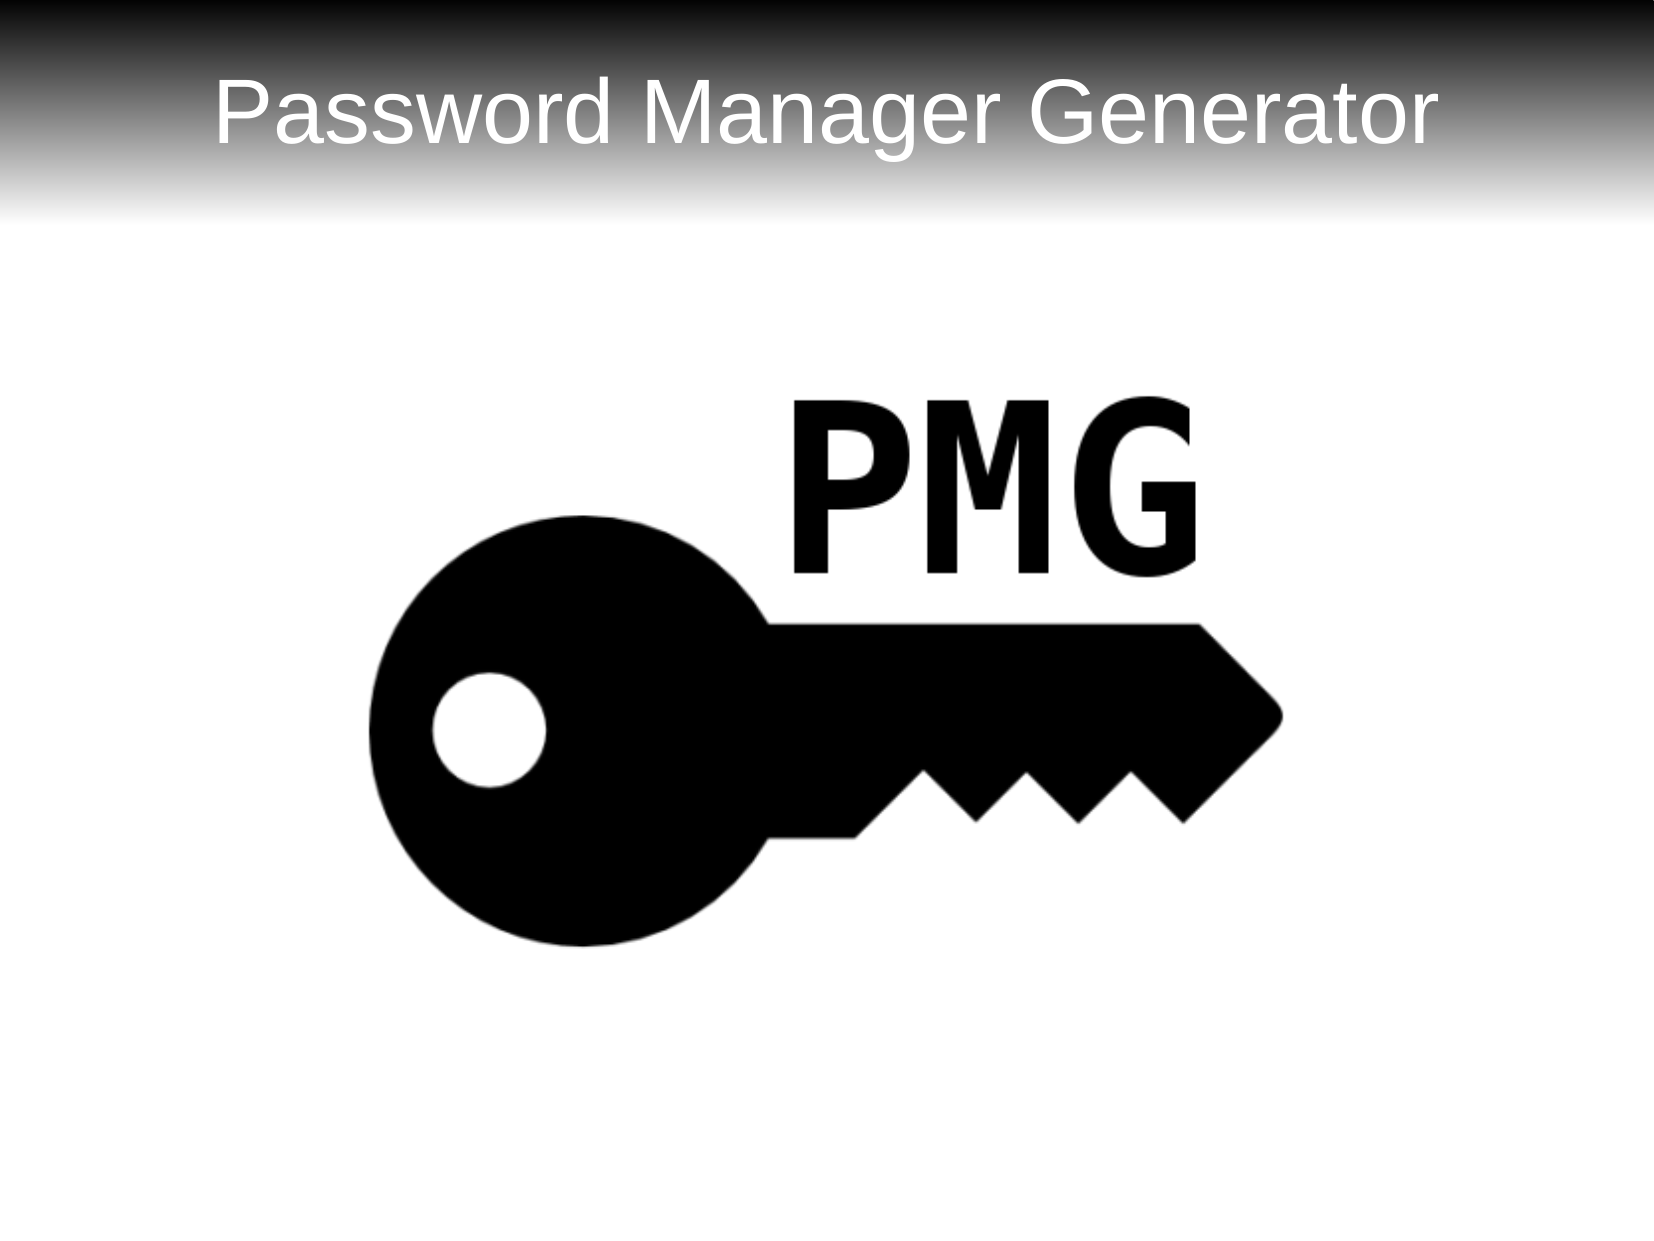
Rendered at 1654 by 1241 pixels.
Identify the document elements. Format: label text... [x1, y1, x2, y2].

picture [318, 224, 1335, 1241]
title Password Manager Generator [0, 0, 1654, 225]
